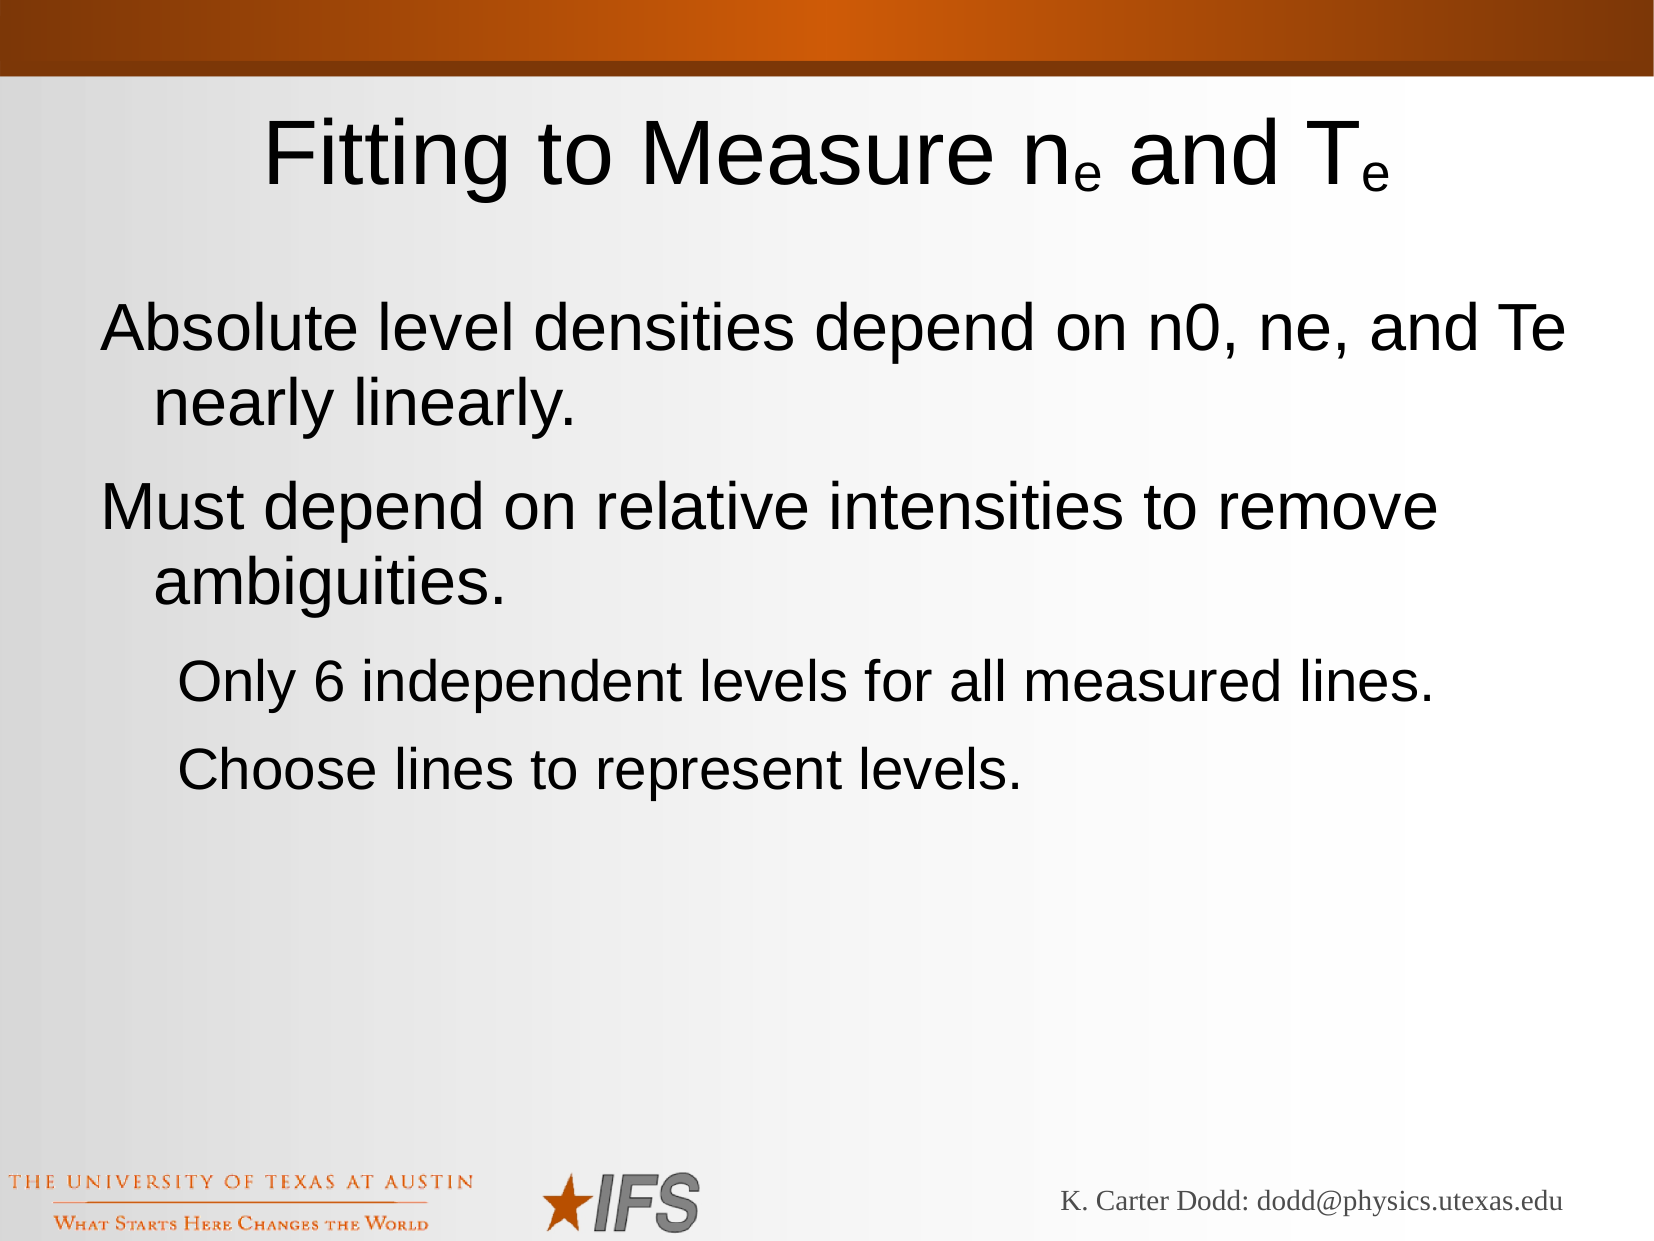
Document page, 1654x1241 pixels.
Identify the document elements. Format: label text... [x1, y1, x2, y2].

picture [0, 0, 1654, 1241]
list Absolute level densities depend on n0, ne, and Te nearly linearly. Must depend on relative intensities to remove ambiguities. Only 6 independent levels for all measured lines. Choose lines to represent levels. [82, 290, 1571, 1094]
title Fitting to Measure ne and Te [82, 49, 1571, 257]
